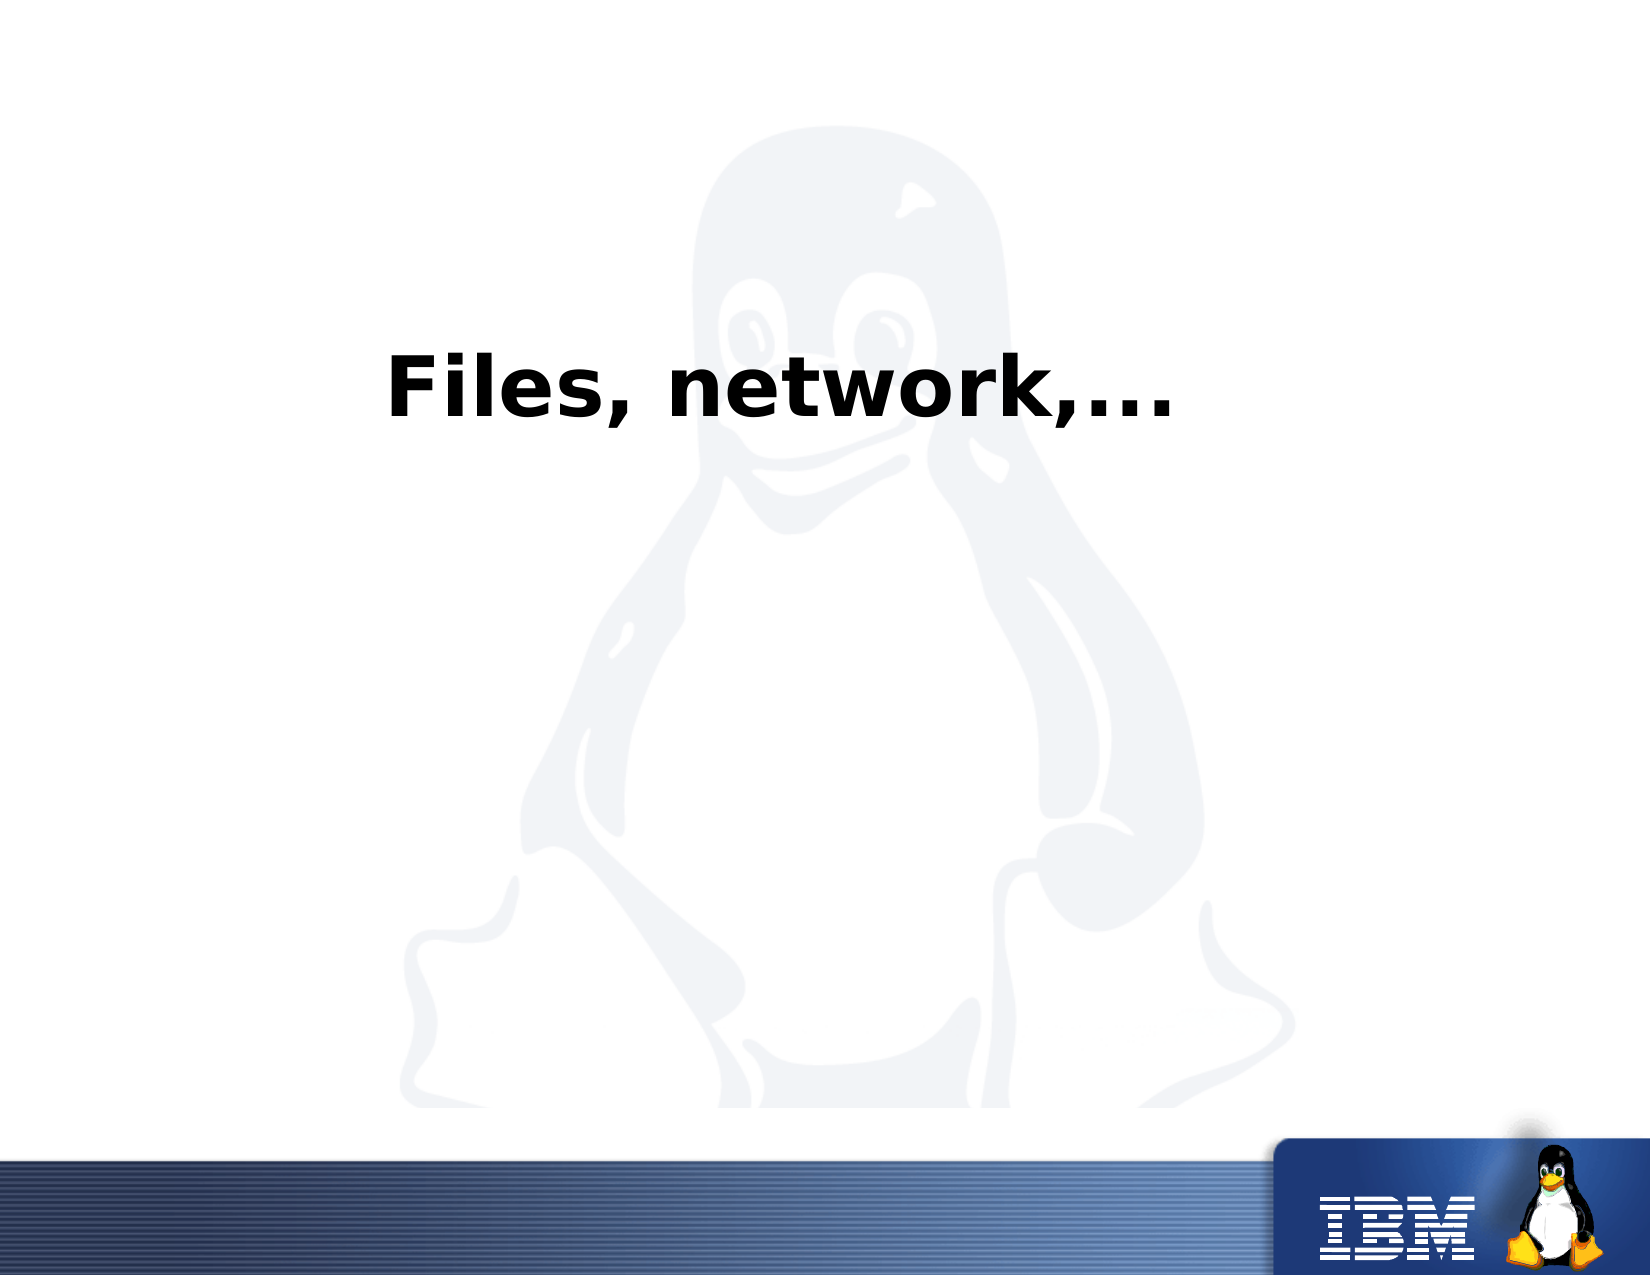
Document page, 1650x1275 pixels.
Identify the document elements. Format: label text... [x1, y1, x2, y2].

subtitle Files, network,... [76, 76, 1457, 1171]
